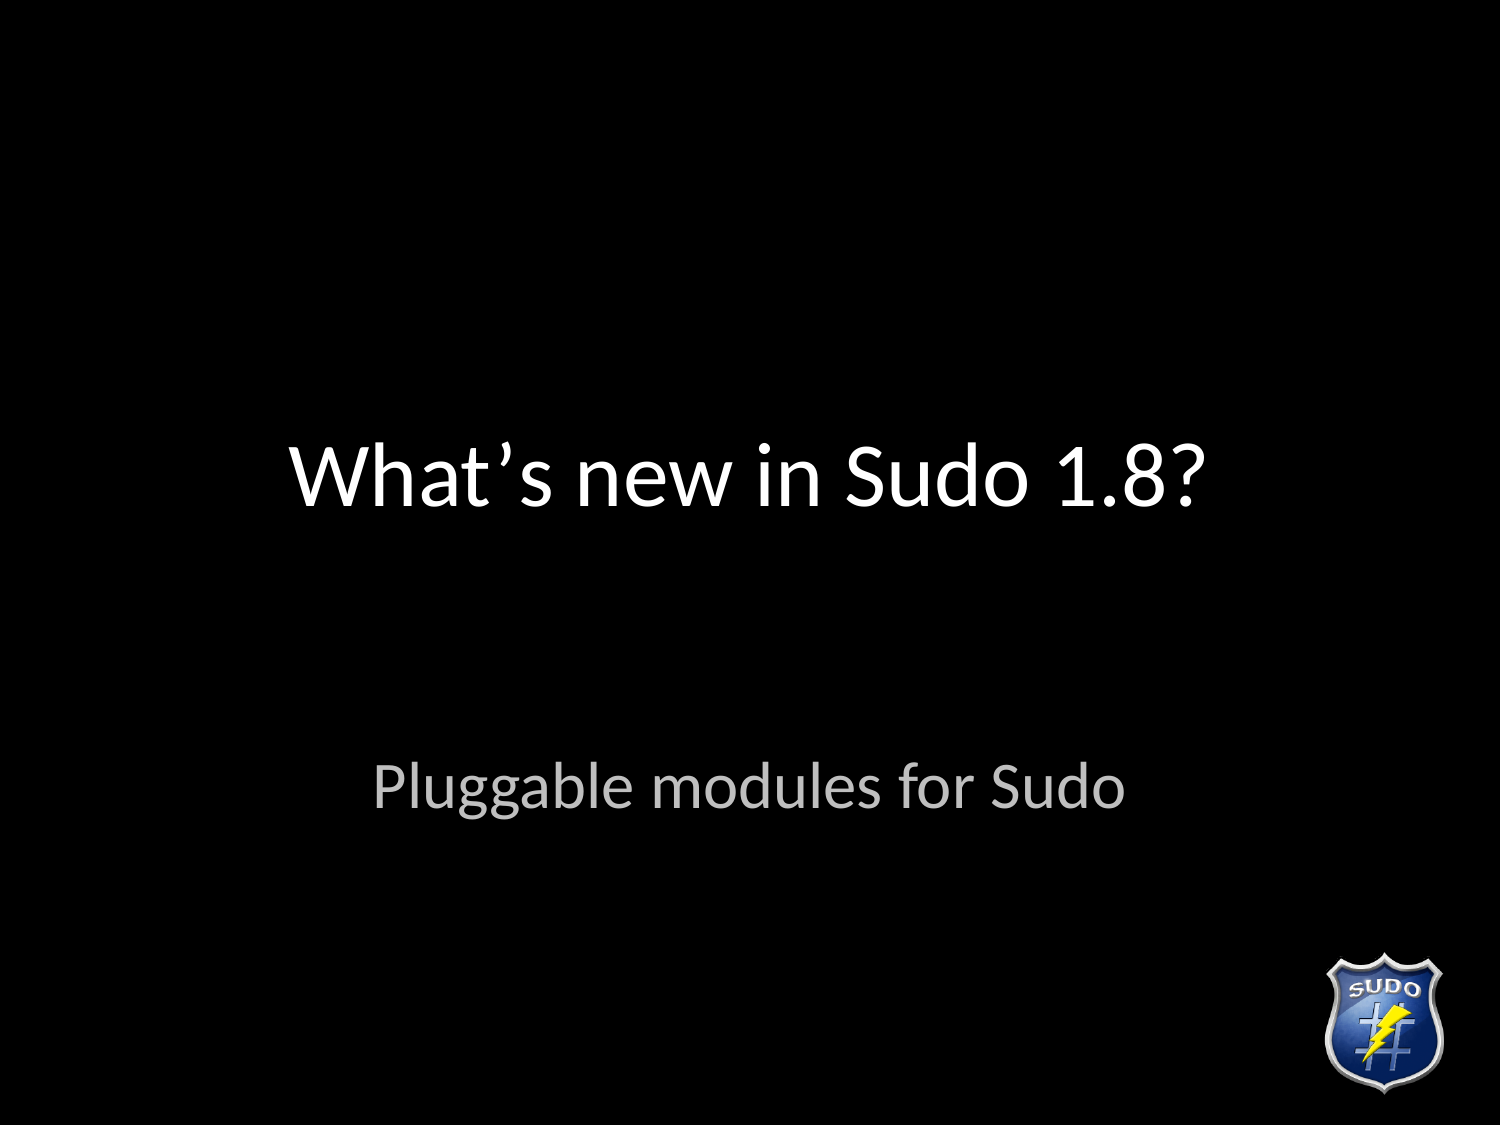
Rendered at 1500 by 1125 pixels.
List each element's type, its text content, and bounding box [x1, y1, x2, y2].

picture [1315, 949, 1453, 1103]
title What’s new in Sudo 1.8? [112, 349, 1388, 591]
text_box Pluggable modules for Sudo [225, 637, 1276, 926]
